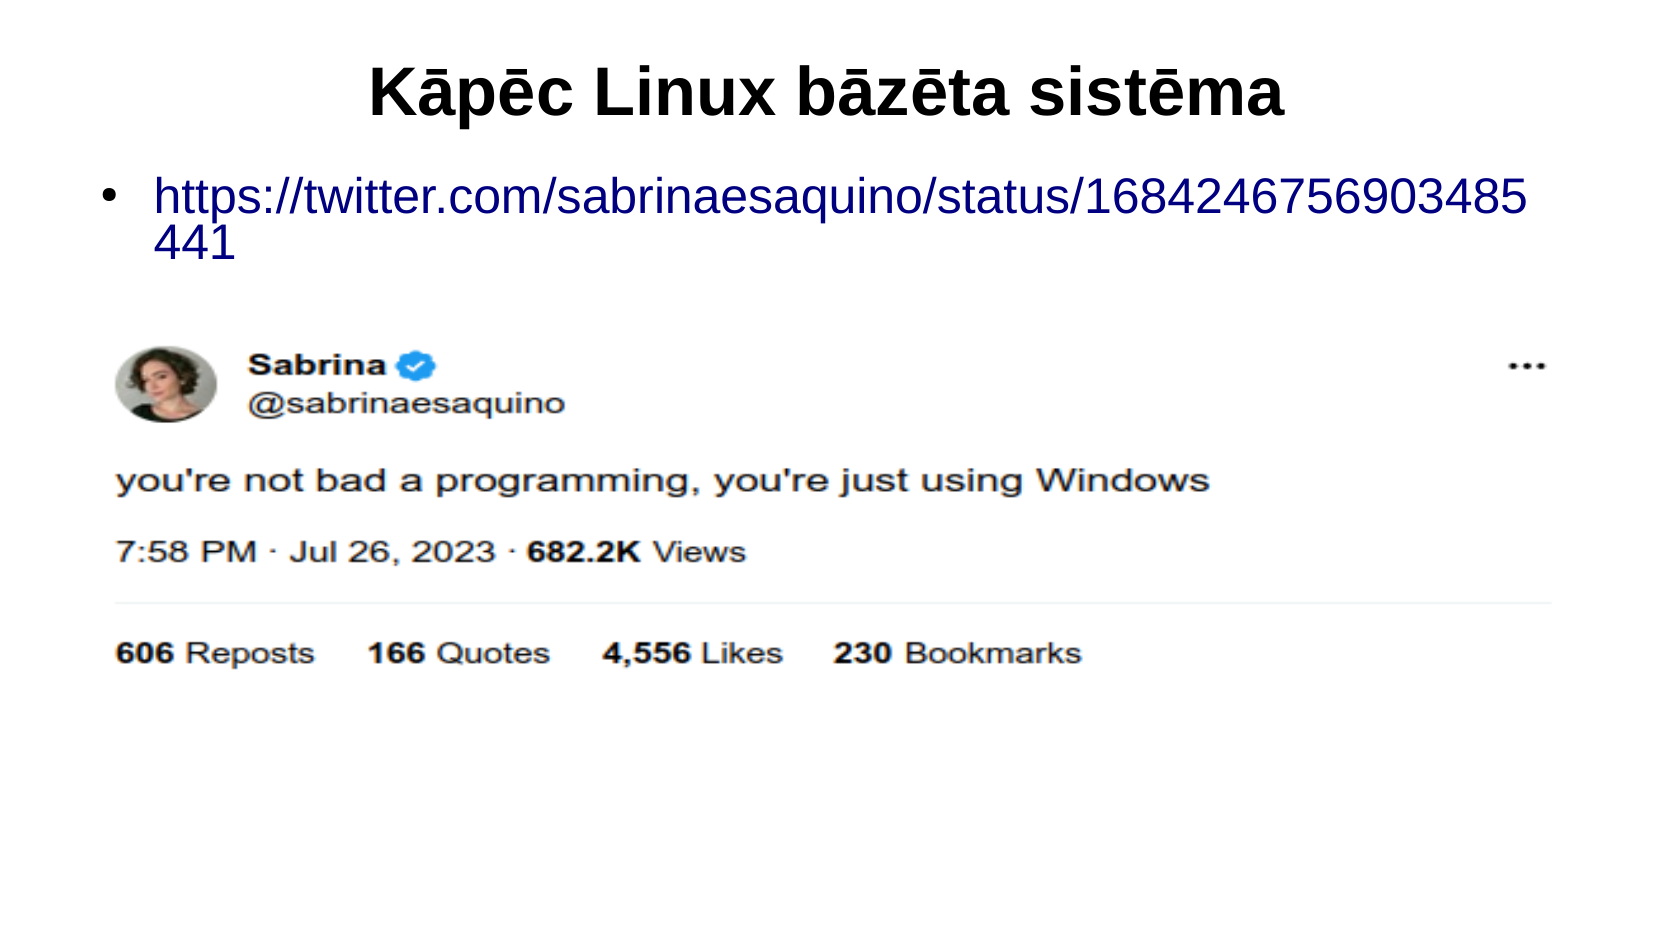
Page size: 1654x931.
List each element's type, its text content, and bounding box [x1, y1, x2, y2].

list https://twitter.com/sabrinaesaquino/status/1684246756903485441 [82, 168, 1538, 304]
title Kāpēc Linux bāzēta sistēma [82, 37, 1571, 147]
picture [78, 318, 1593, 698]
